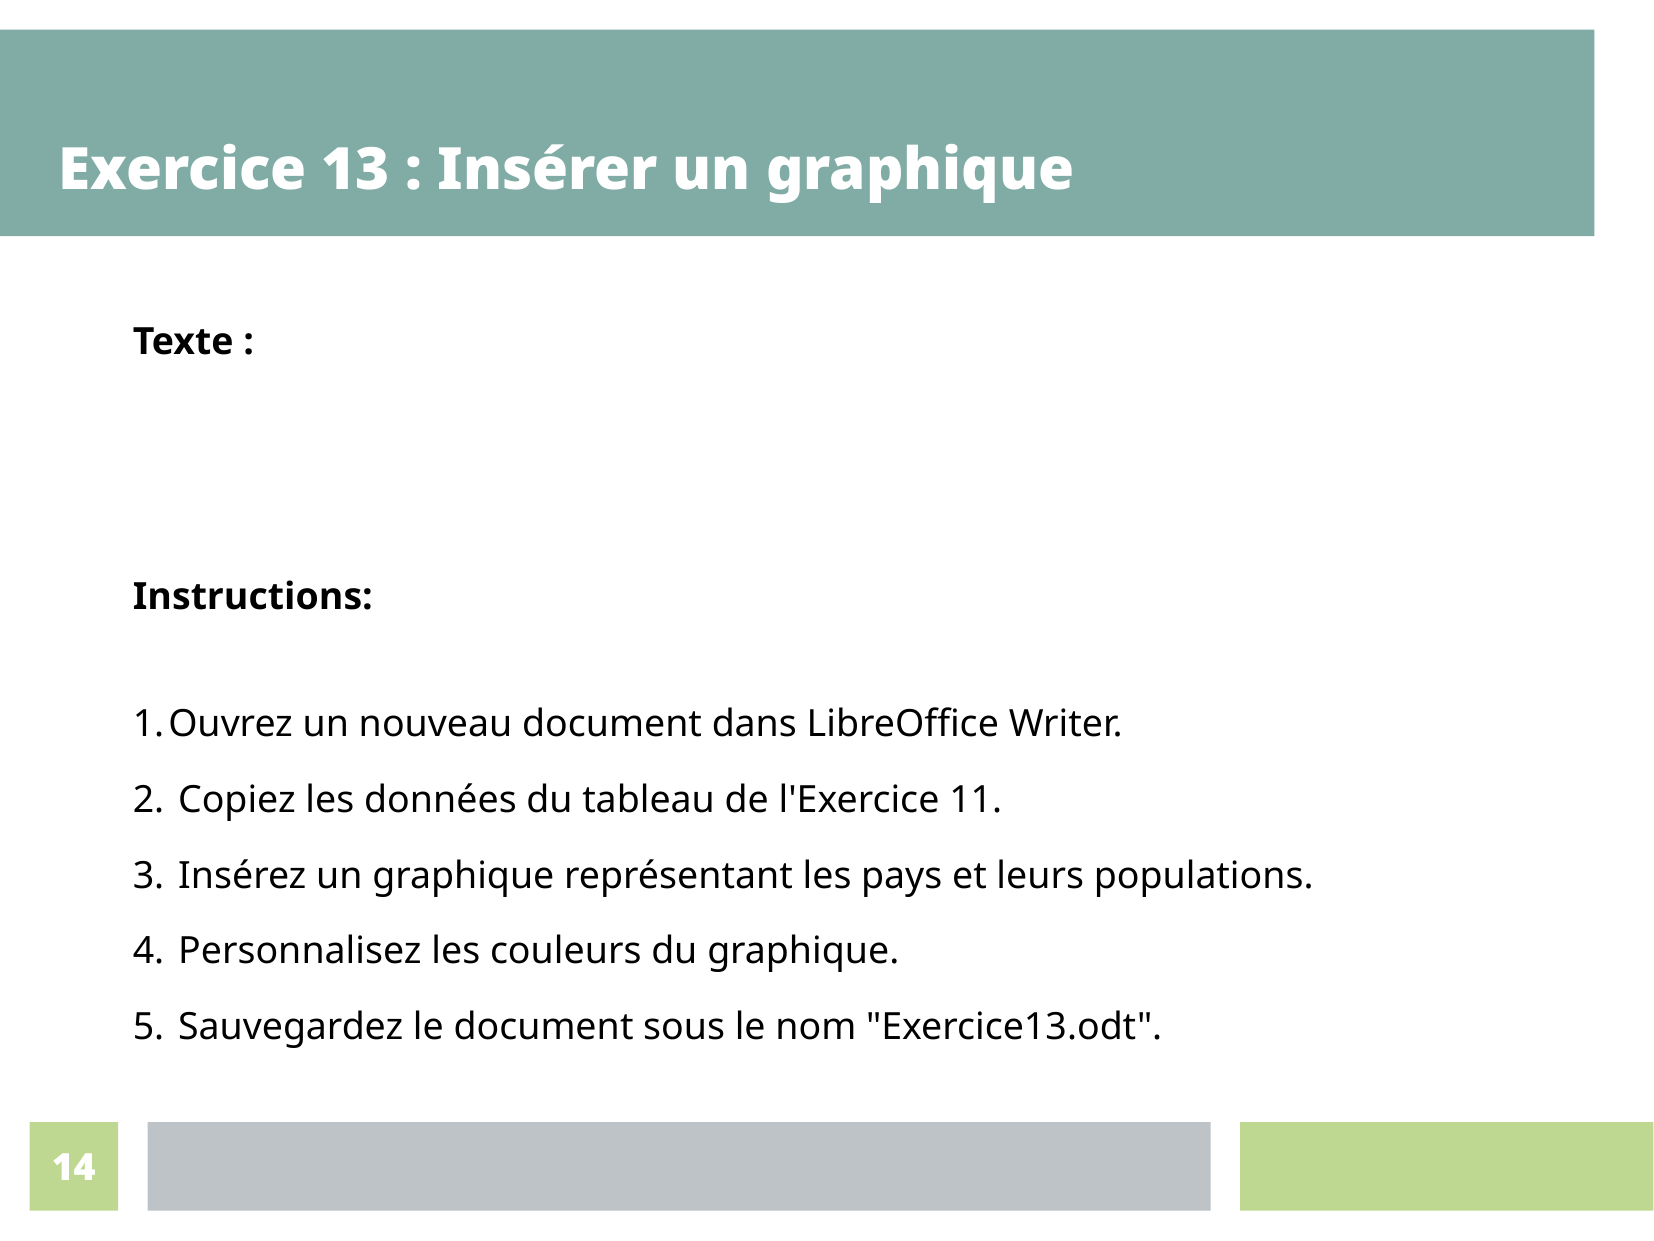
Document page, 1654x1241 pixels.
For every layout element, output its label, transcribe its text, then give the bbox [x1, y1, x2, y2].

title Exercice 13 : Insérer un graphique [59, 59, 1595, 207]
text_box Texte : Instructions: Ouvrez un nouveau document dans LibreOffice Writer. Copiez les données du tableau de l'Exercice 11. Insérez un graphique représentant les pays et leurs populations. Personnalisez les couleurs du graphique. Sauvegardez le document sous le nom "Exercice13.odt". [118, 307, 1536, 1112]
